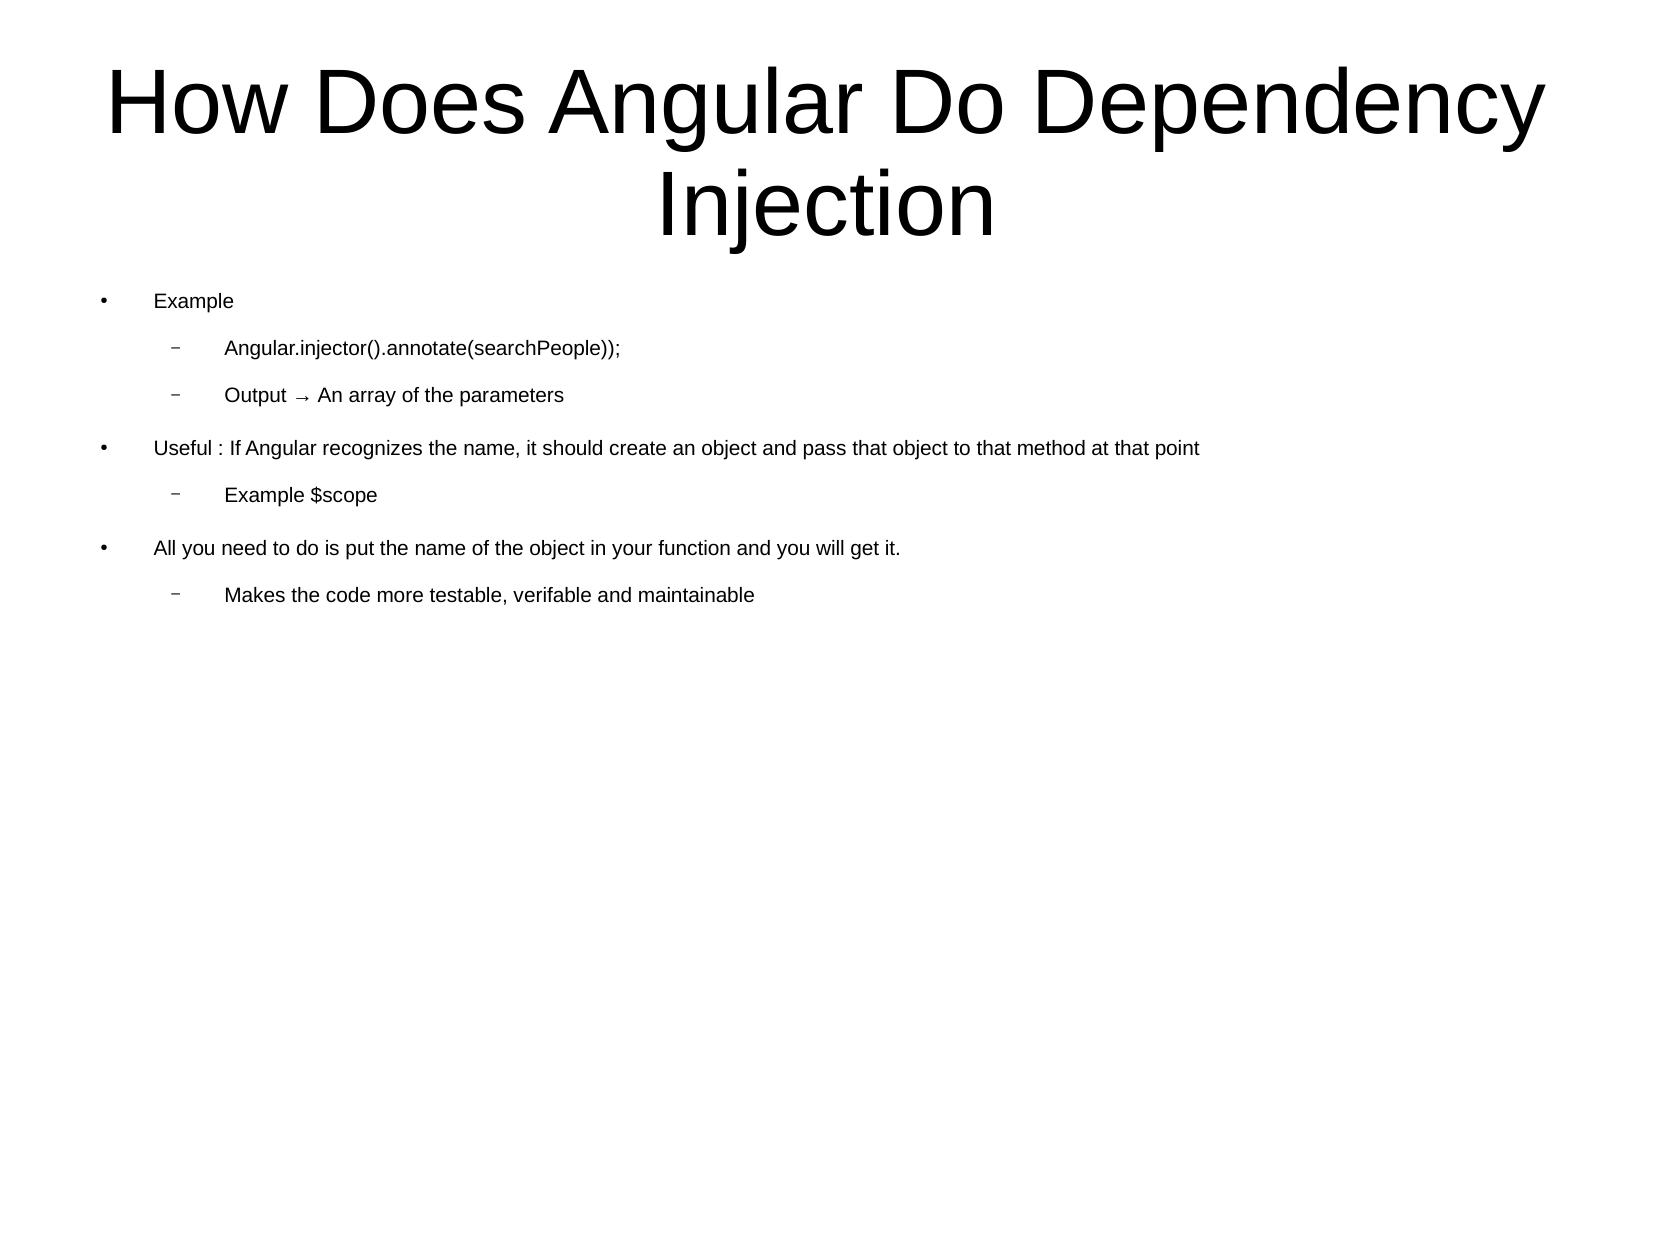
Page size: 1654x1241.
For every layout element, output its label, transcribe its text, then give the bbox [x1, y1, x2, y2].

list Example Angular.injector().annotate(searchPeople)); Output → An array of the parameters Useful : If Angular recognizes the name, it should create an object and pass that object to that method at that point Example $scope All you need to do is put the name of the object in your function and you will get it. Makes the code more testable, verifable and maintainable [82, 290, 1571, 1010]
title How Does Angular Do Dependency Injection [82, 49, 1571, 257]
